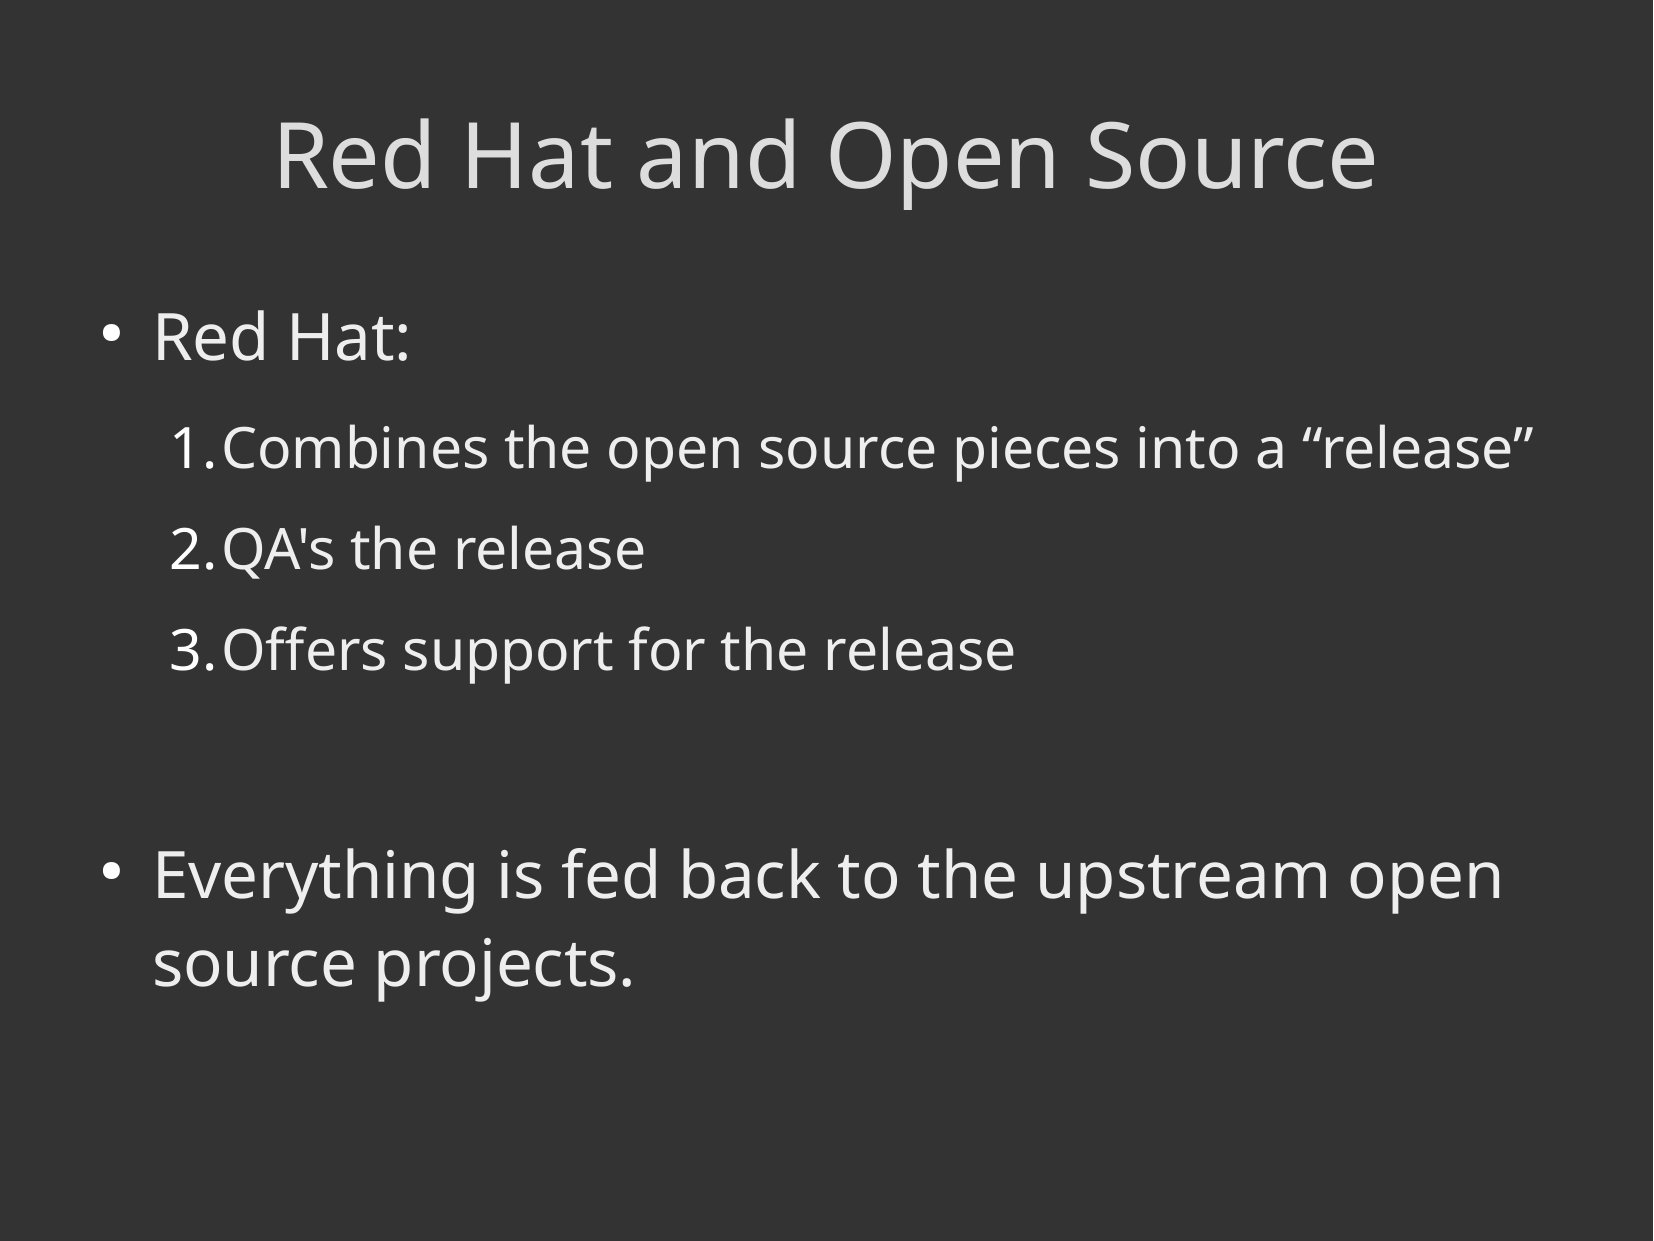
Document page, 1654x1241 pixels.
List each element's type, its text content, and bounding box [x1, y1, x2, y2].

title Red Hat and Open Source [82, 49, 1571, 257]
list Red Hat: Combines the open source pieces into a “release” QA's the release Offers support for the release Everything is fed back to the upstream open source projects. [82, 290, 1571, 1010]
